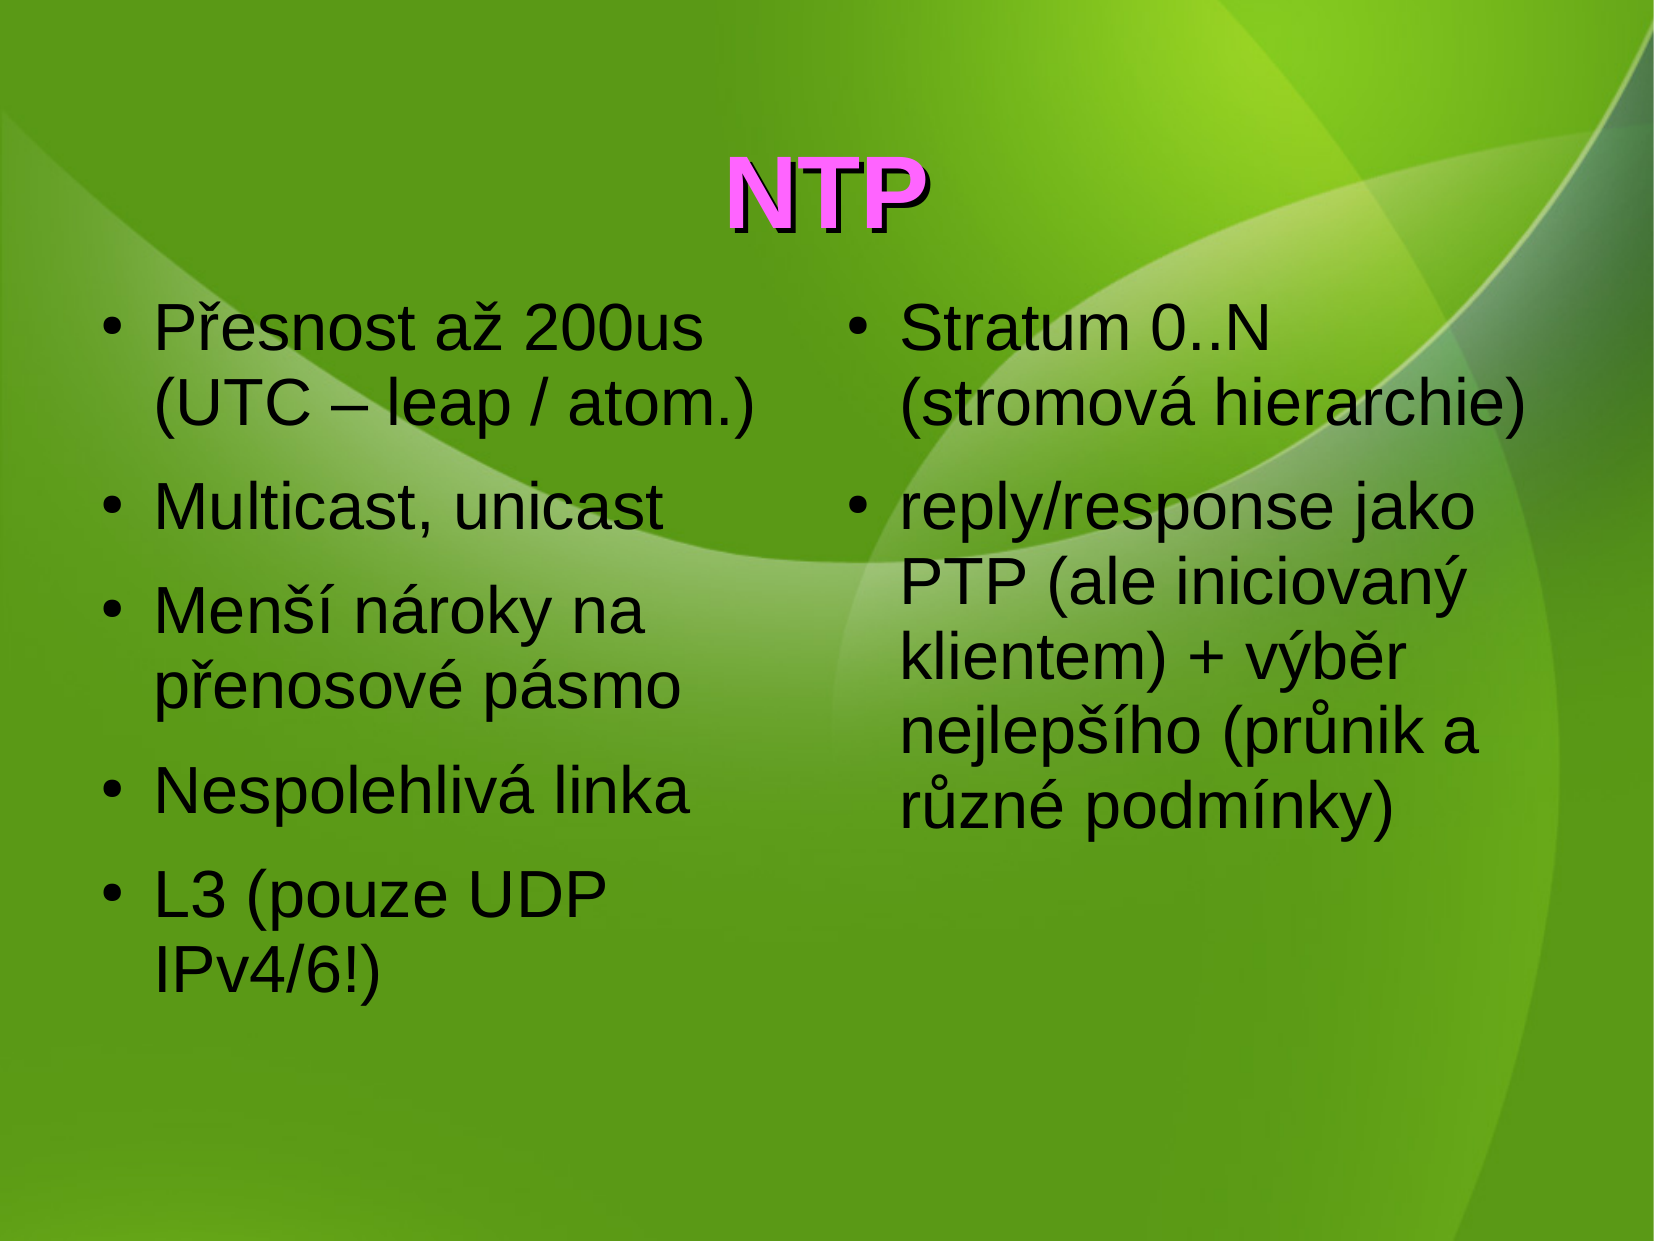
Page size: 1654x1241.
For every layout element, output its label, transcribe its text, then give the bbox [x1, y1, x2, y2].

title NTP [122, 60, 1531, 326]
picture [0, 0, 1654, 1241]
list Přesnost až 200us (UTC – leap / atom.) Multicast, unicast Menší nároky na přenosové pásmo Nespolehlivá linka L3 (pouze UDP IPv4/6!) [82, 290, 793, 1109]
list Stratum 0..N (stromová hierarchie) reply/response jako PTP (ale iniciovaný klientem) + výběr nejlepšího (průnik a různé podmínky) [828, 290, 1539, 1020]
